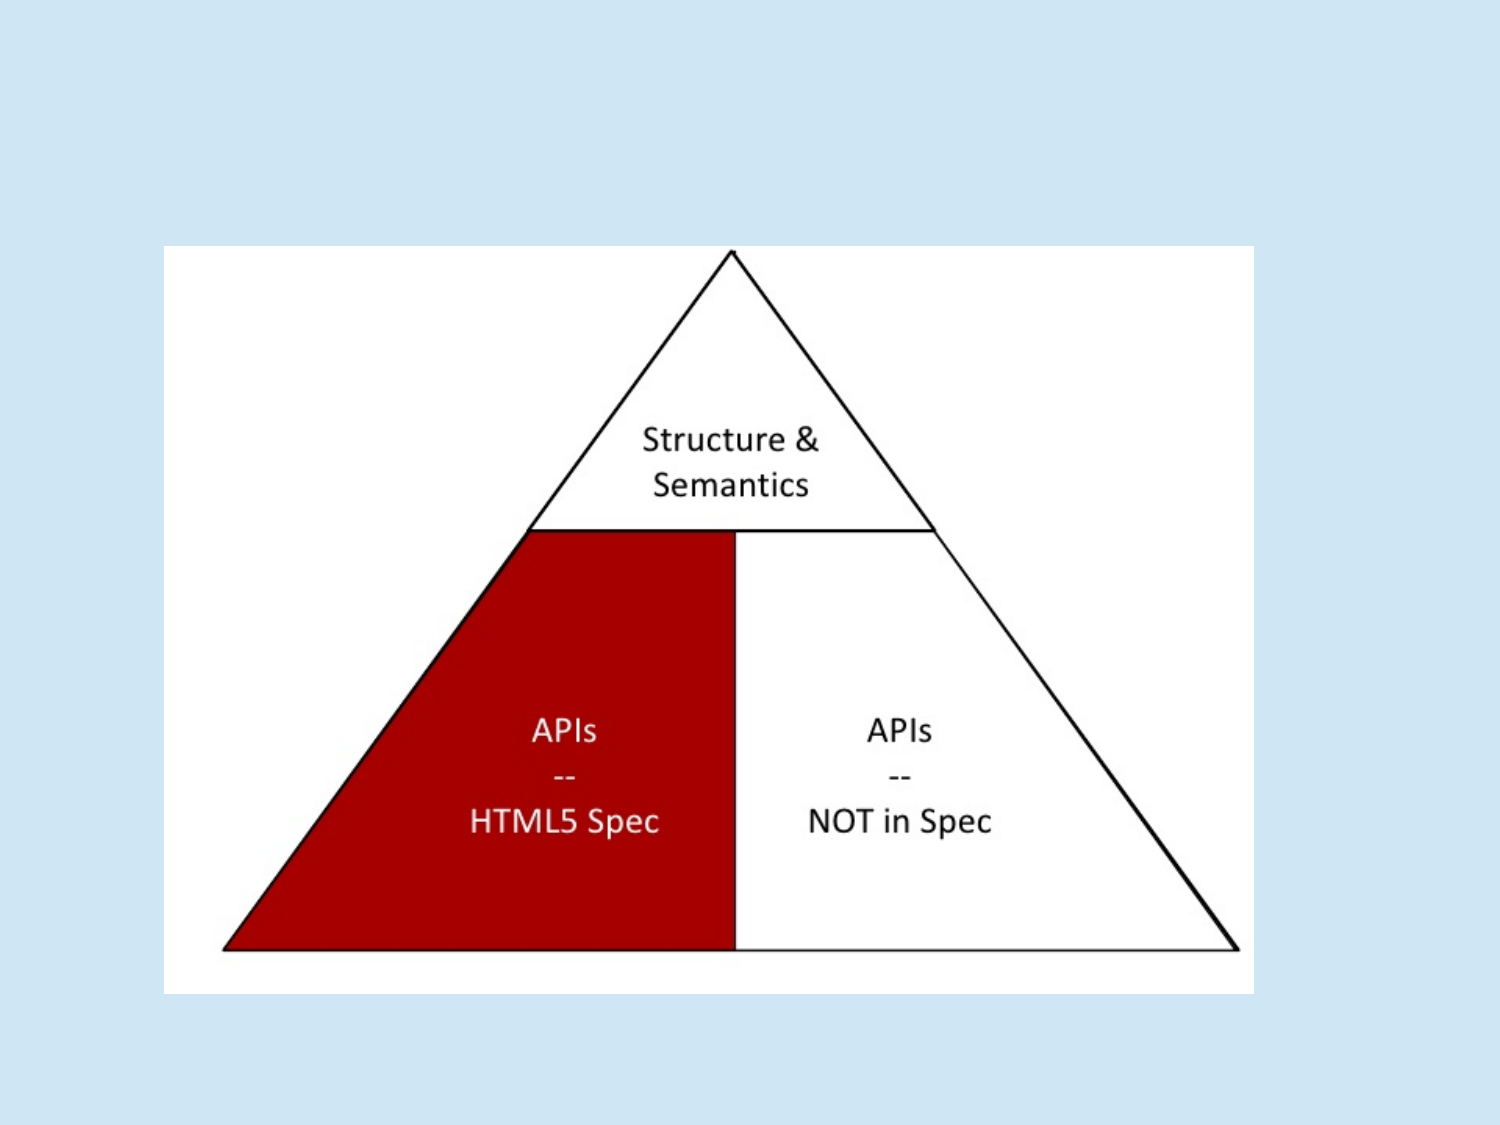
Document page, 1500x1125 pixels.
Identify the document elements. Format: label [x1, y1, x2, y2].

picture [164, 246, 1254, 994]
